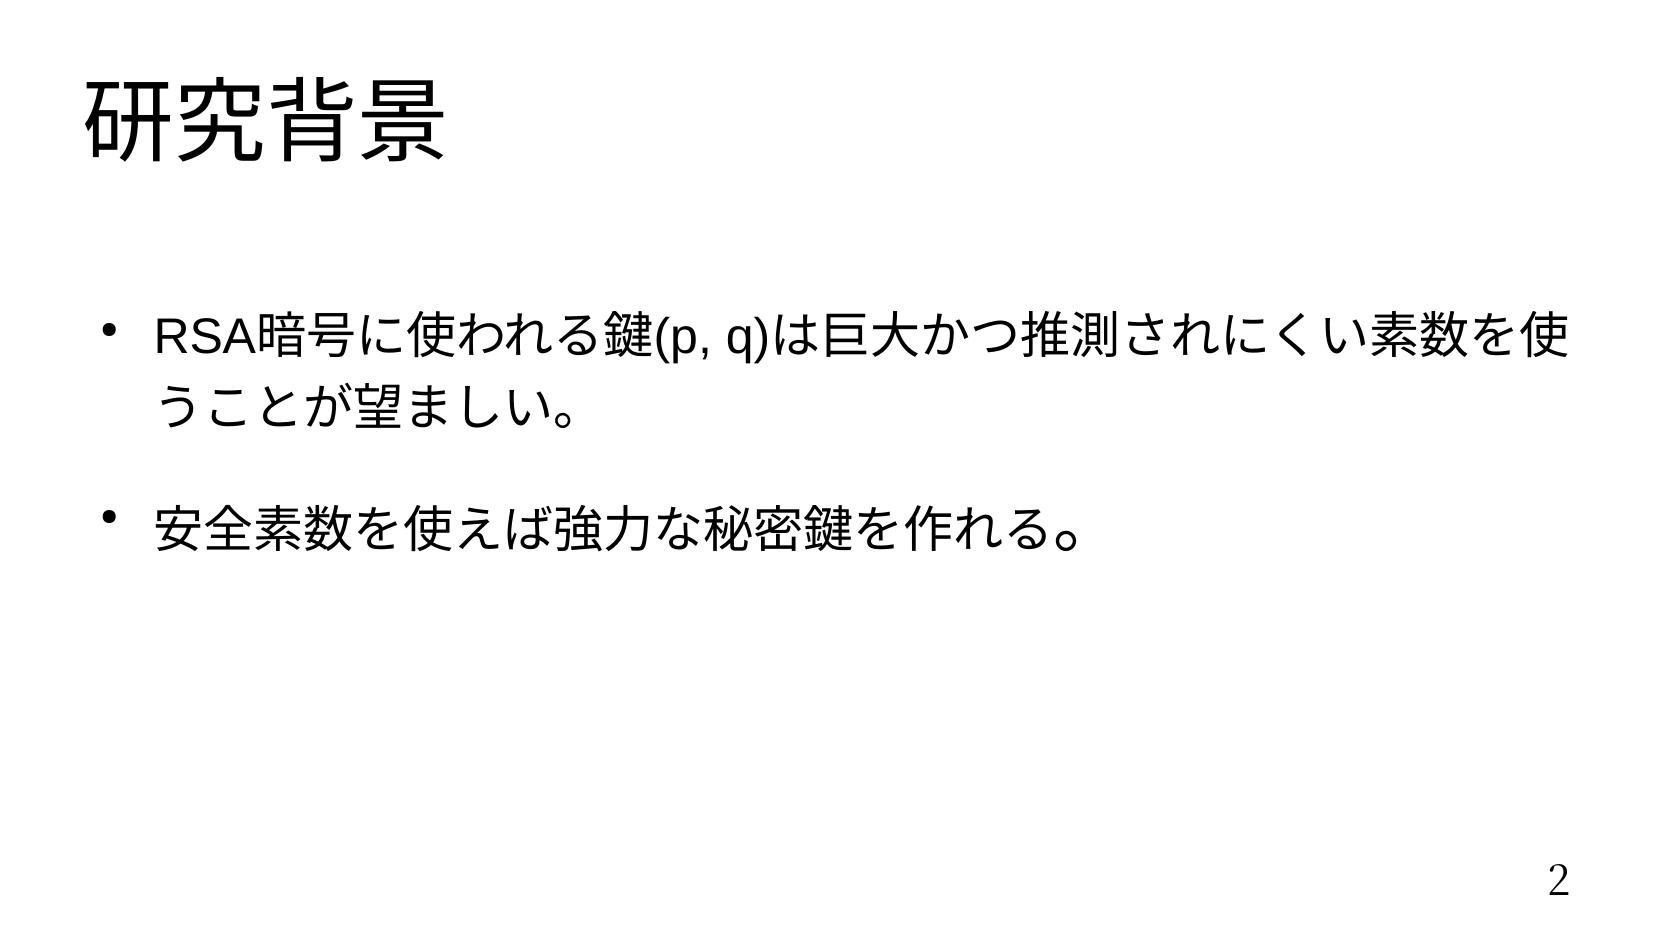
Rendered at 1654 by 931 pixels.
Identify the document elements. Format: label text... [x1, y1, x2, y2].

list RSA暗号に使われる鍵(p, q)は巨大かつ推測されにくい素数を使うことが望ましい。 安全素数を使えば強力な秘密鍵を作れる。 [82, 295, 1571, 835]
title 研究背景 [82, 37, 1571, 193]
